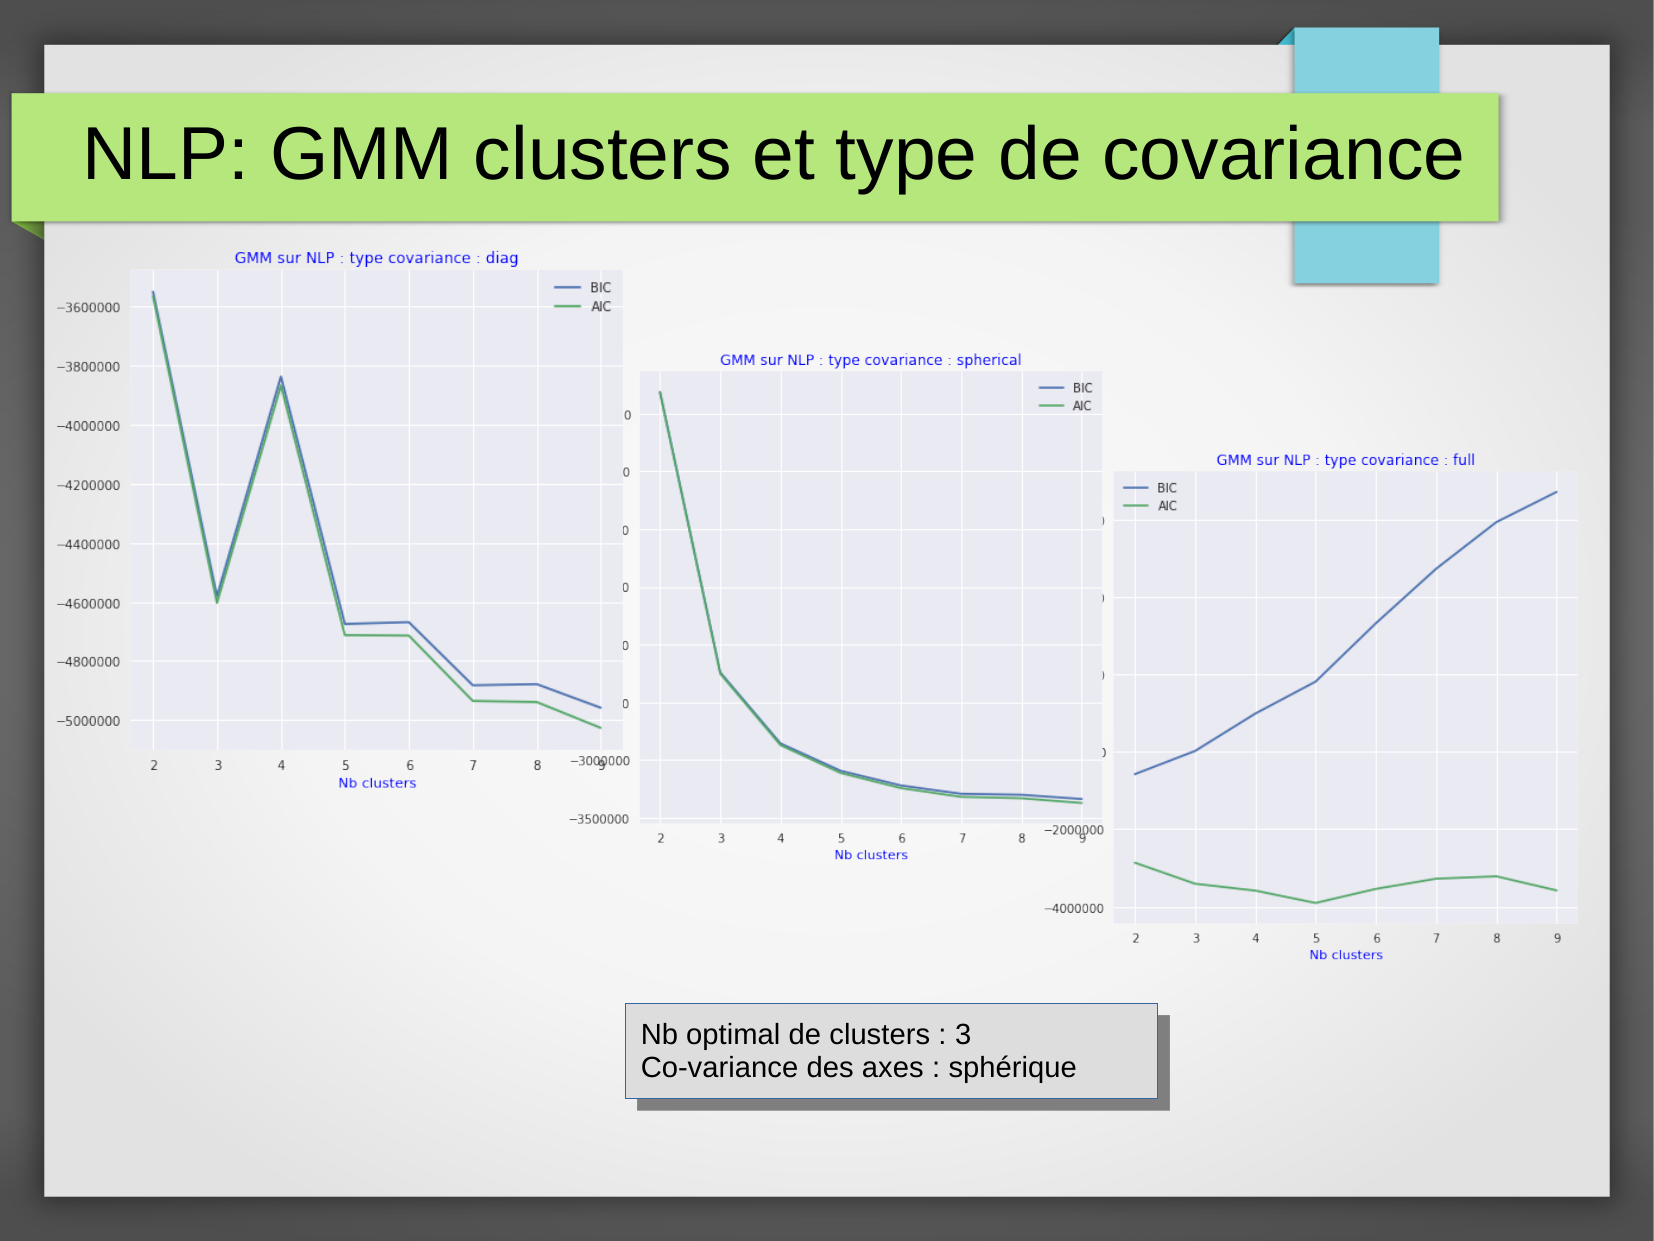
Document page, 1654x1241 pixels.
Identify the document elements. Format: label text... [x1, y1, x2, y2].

title NLP: GMM clusters et type de covariance [82, 94, 1477, 213]
text_box Nb optimal de clusters : 3 Co-variance des axes : sphérique [625, 1003, 1158, 1099]
picture [0, 0, 1654, 1241]
